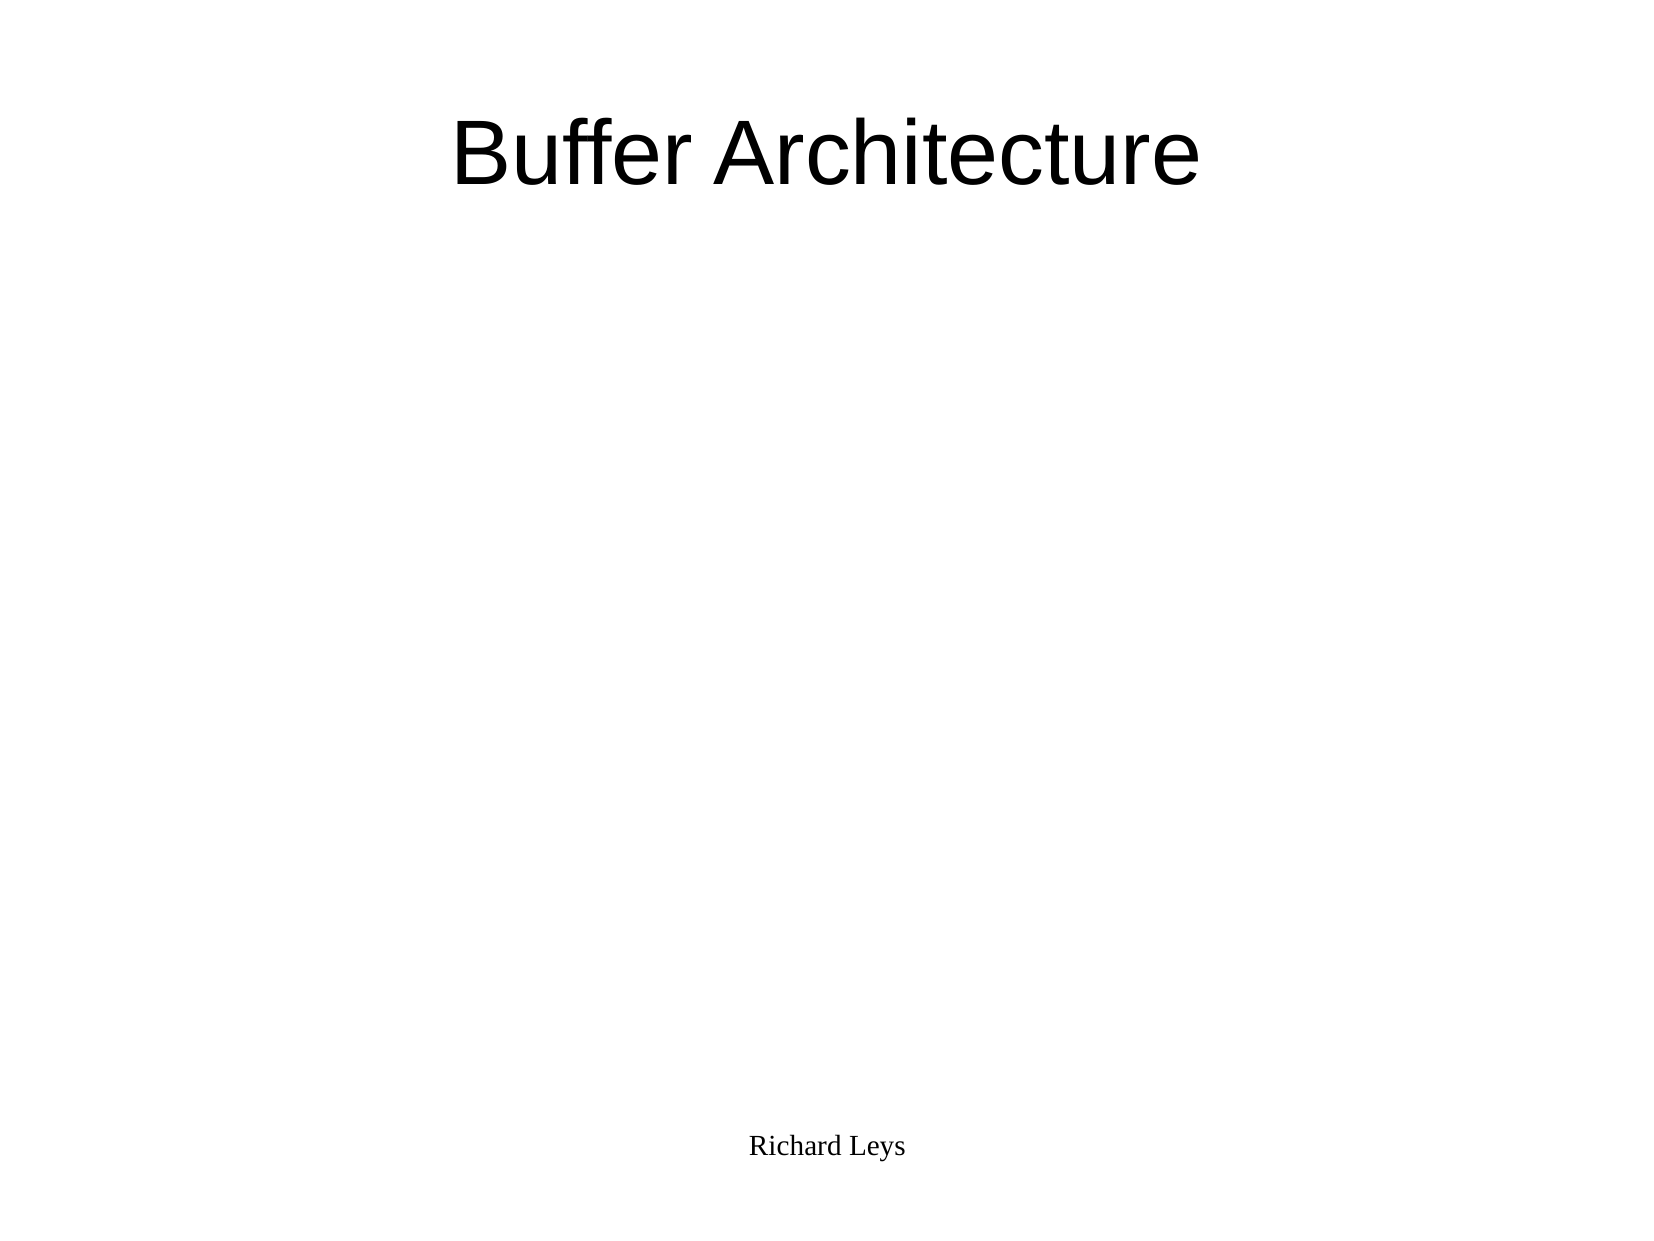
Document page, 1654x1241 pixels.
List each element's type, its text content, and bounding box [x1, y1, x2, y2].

title Buffer Architecture [82, 49, 1571, 257]
